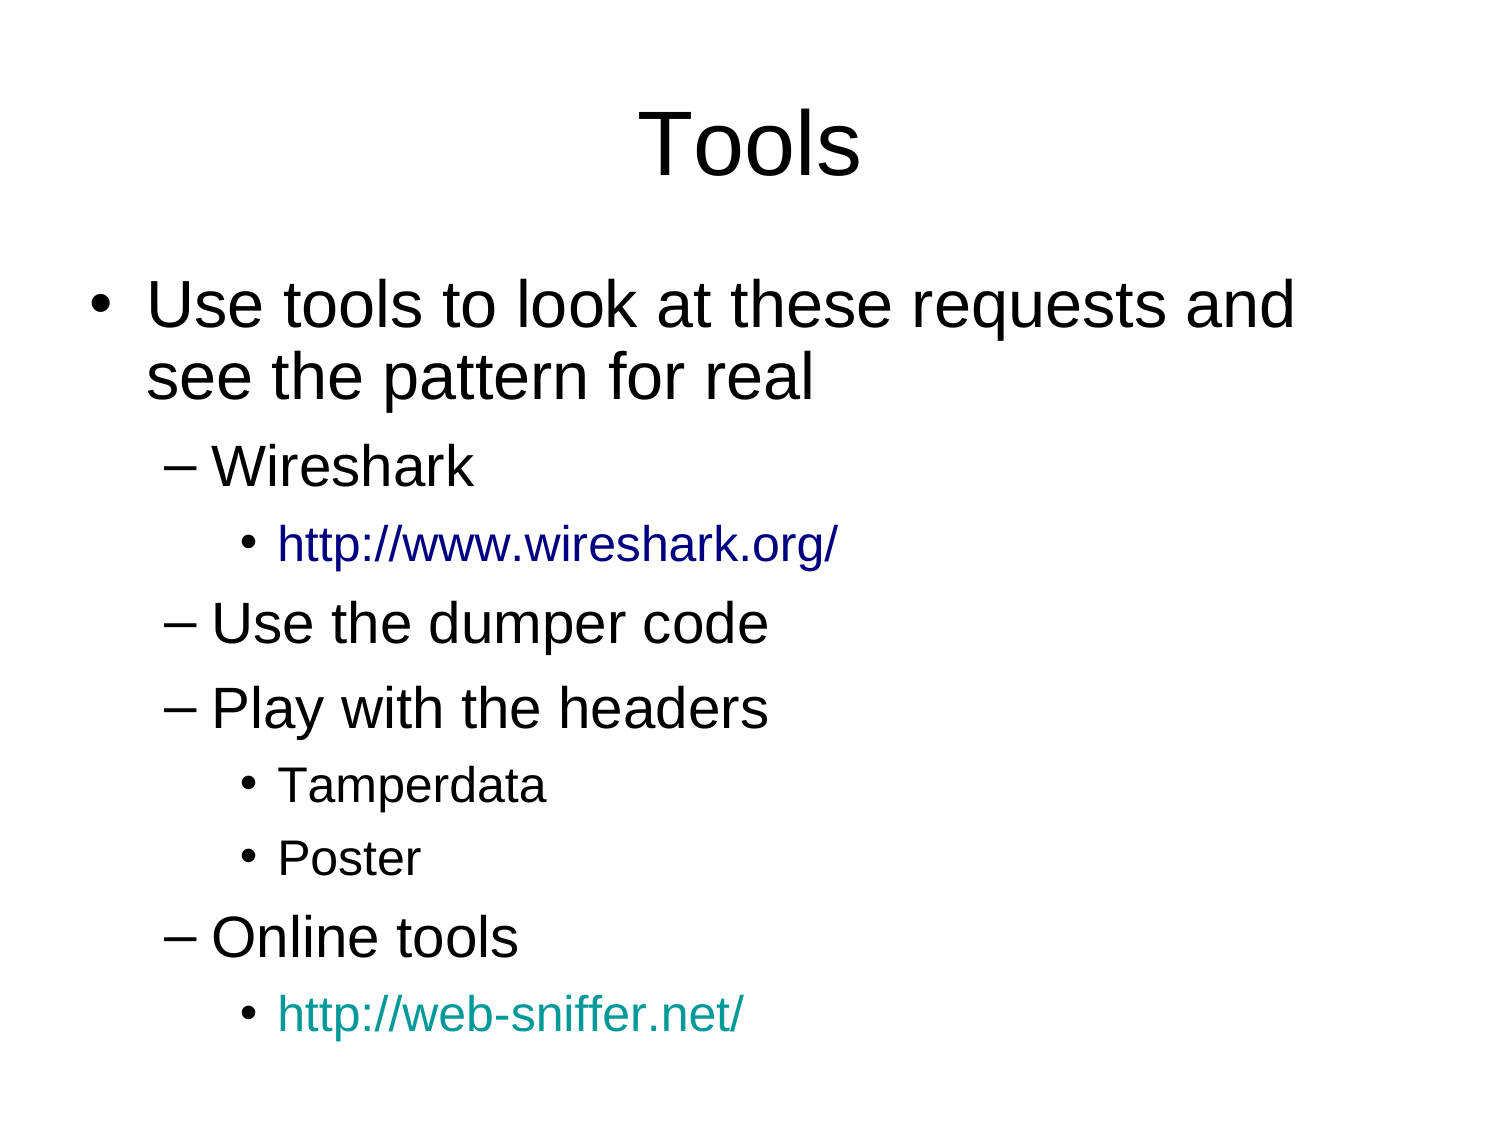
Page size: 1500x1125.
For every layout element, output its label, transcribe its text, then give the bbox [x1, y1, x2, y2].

title Tools [75, 45, 1426, 233]
list Use tools to look at these requests and see the pattern for real Wireshark http://www.wireshark.org/ Use the dumper code Play with the headers Tamperdata Poster Online tools http://web-sniffer.net/ [75, 262, 1426, 1005]
